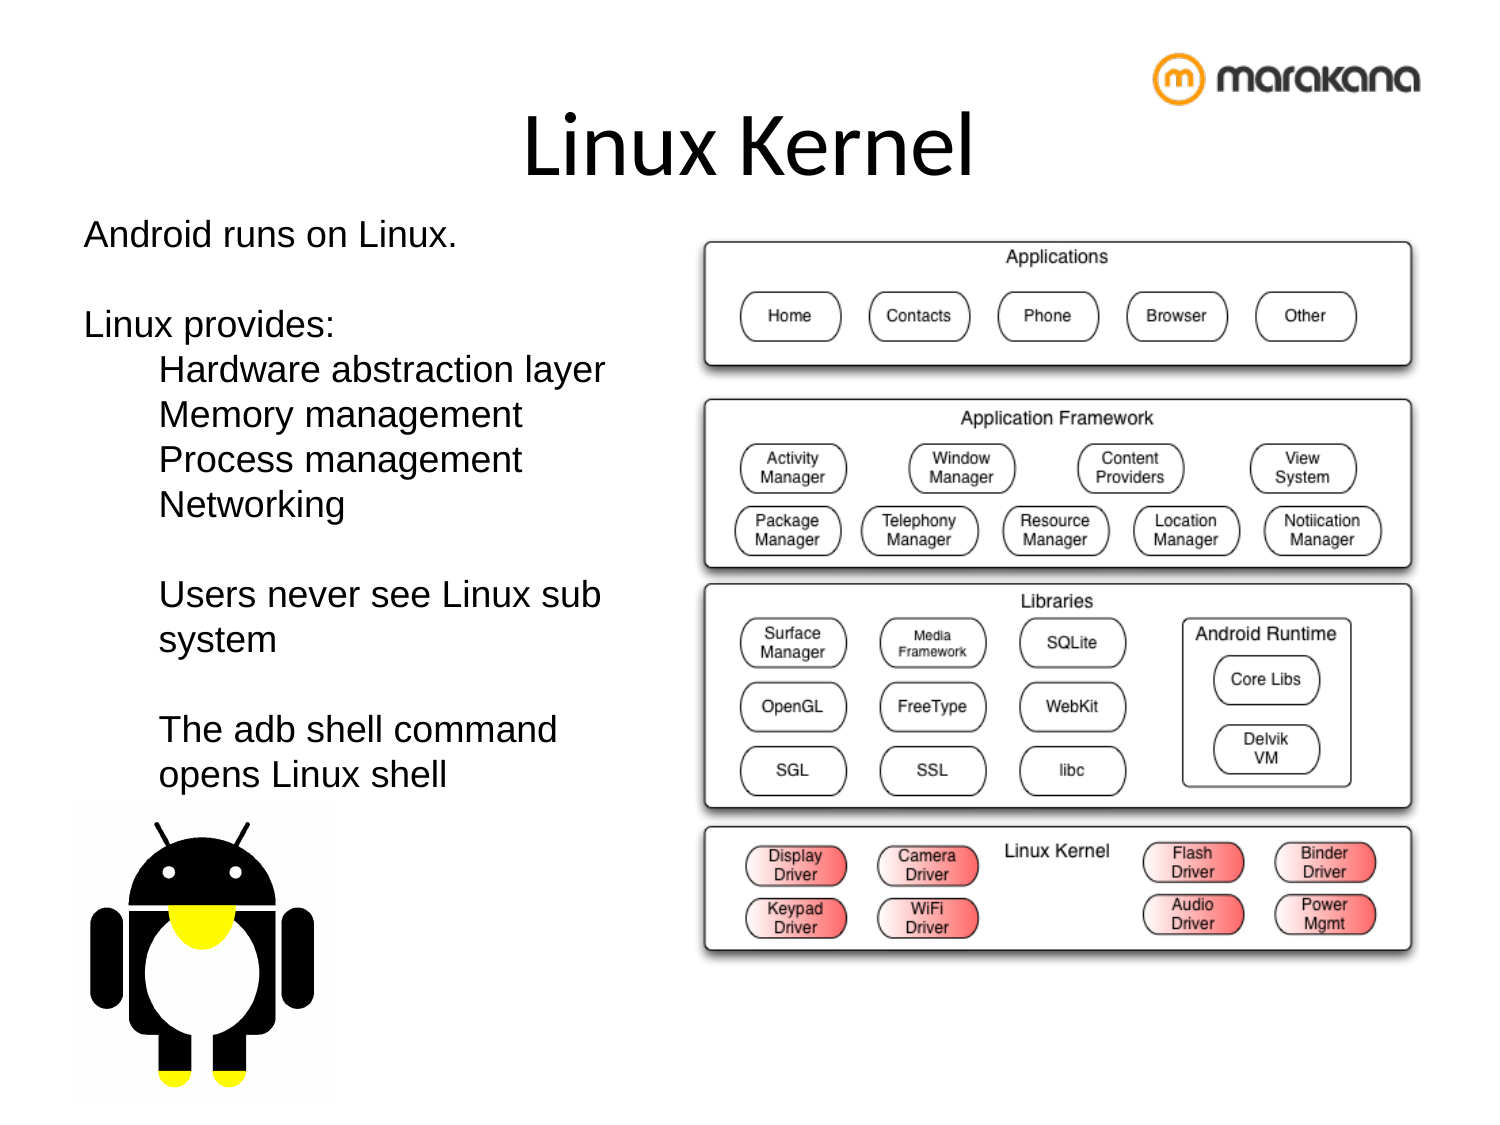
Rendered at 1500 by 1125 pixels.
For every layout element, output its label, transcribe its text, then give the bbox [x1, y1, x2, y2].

picture [75, 799, 333, 1103]
picture [690, 232, 1425, 970]
text_box Android runs on Linux. Linux provides: Hardware abstraction layer Memory management Process management Networking Users never see Linux sub system The adb shell command opens Linux shell [69, 202, 685, 848]
title Linux Kernel [75, 45, 1425, 233]
